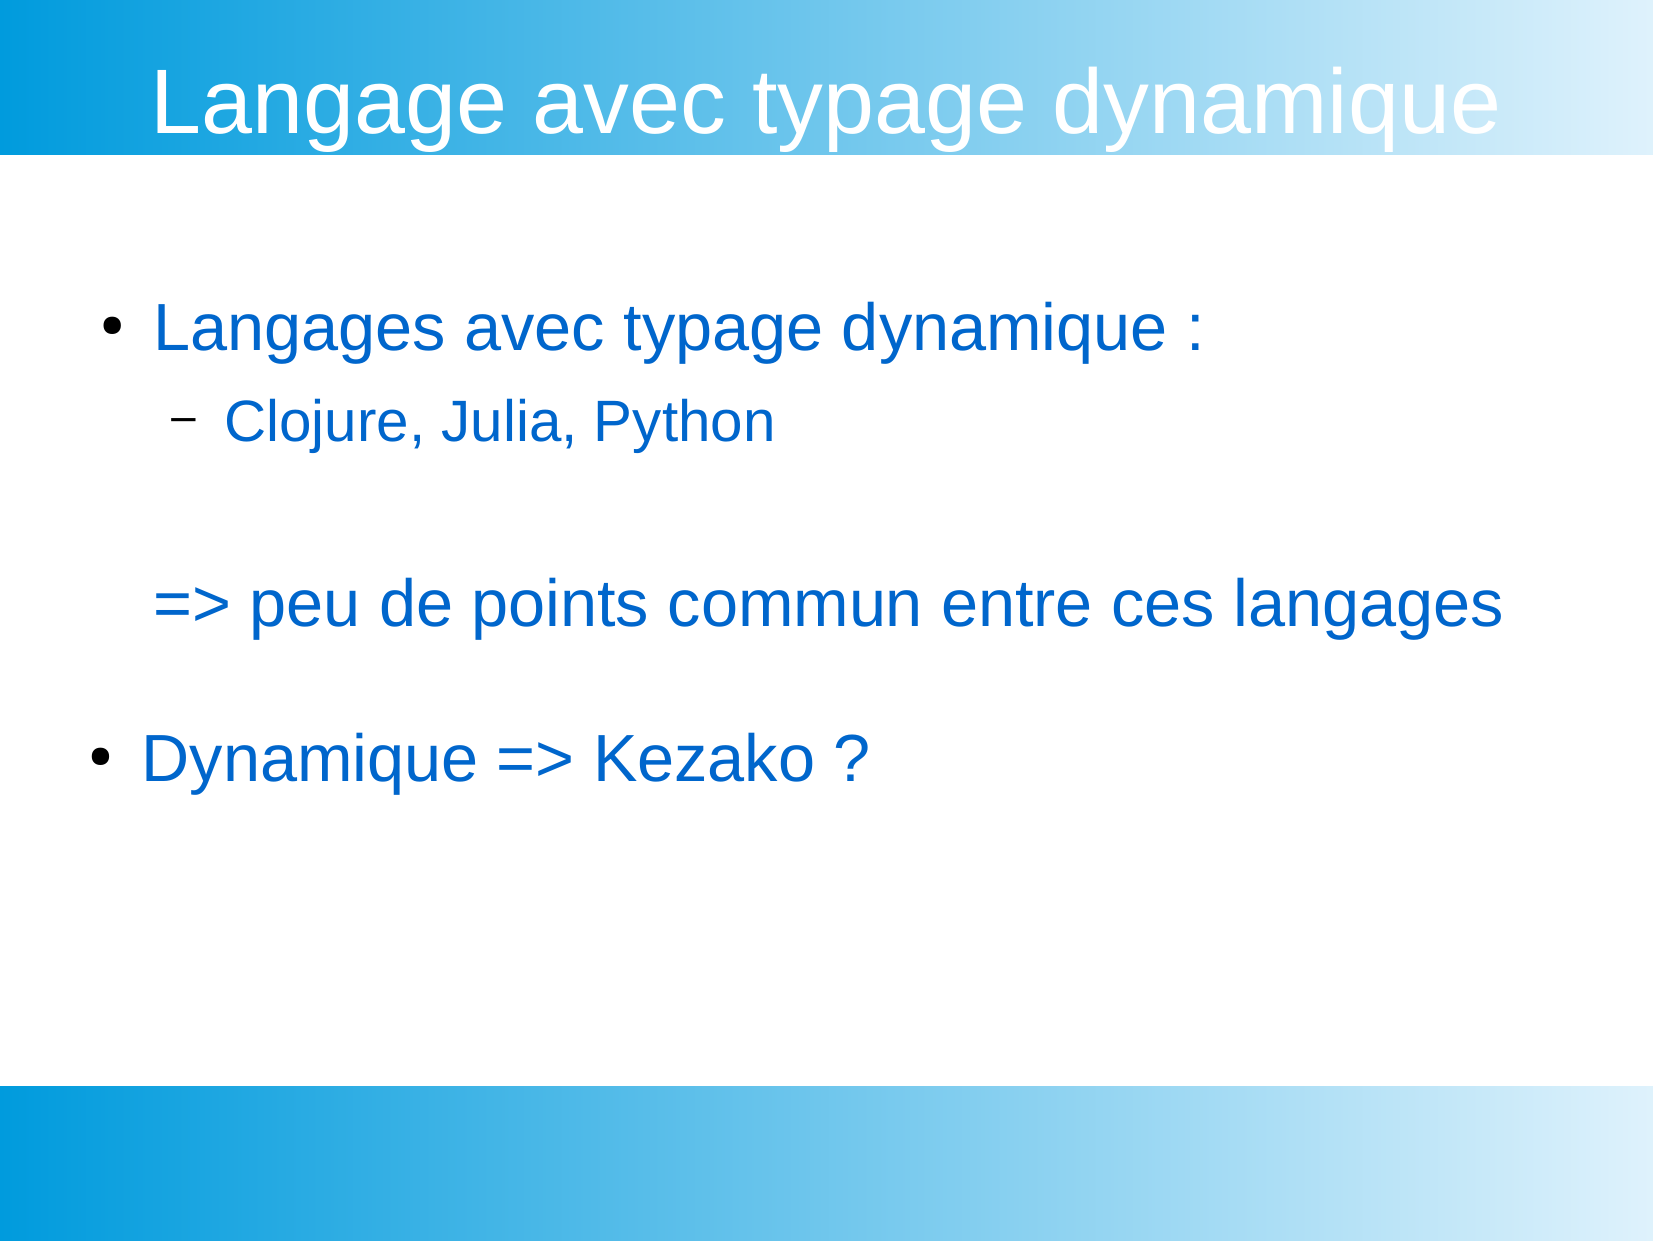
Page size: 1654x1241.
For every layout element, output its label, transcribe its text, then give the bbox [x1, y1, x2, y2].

list Langages avec typage dynamique : Clojure, Julia, Python => peu de points commun entre ces langages [82, 290, 1571, 697]
list Dynamique => Kezako ? [70, 720, 1559, 1052]
title Langage avec typage dynamique [82, 49, 1571, 155]
